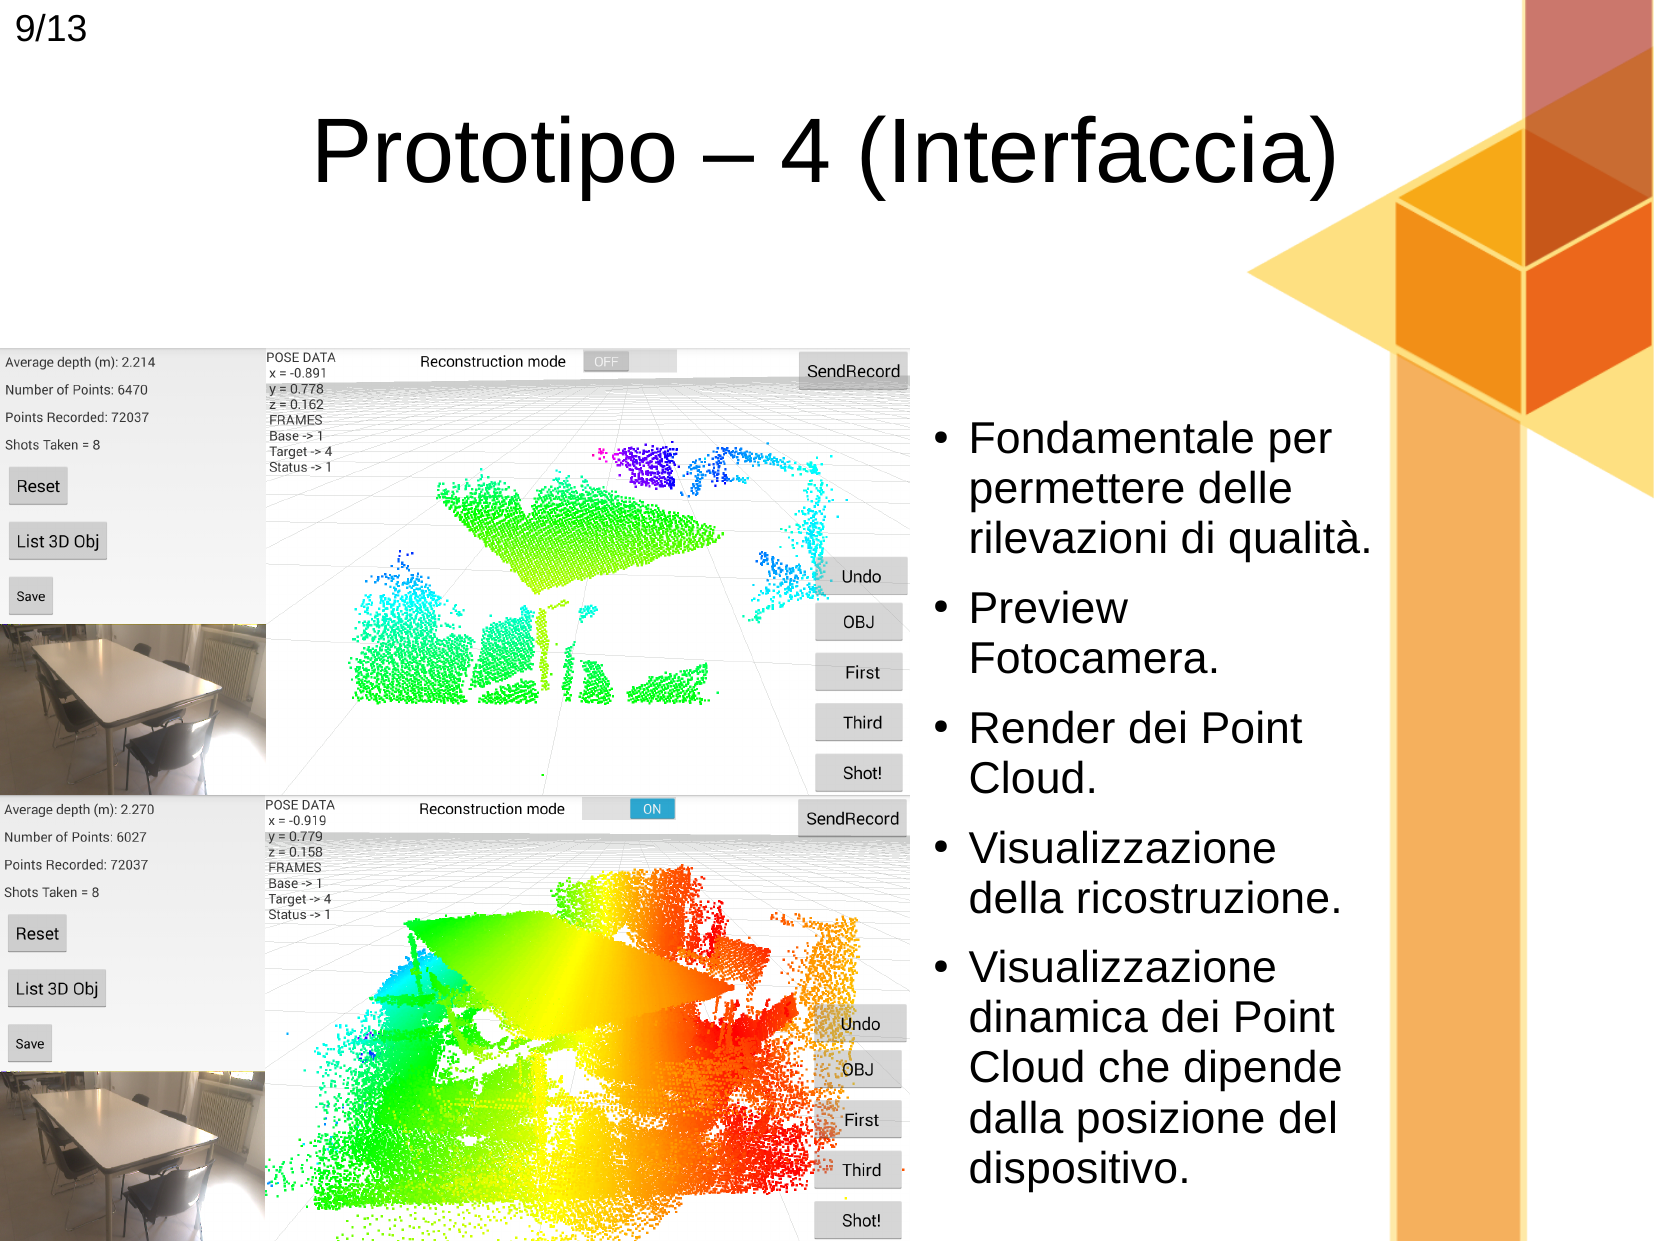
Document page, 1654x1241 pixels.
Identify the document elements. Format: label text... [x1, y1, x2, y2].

picture [0, 0, 1654, 1241]
list Fondamentale per permettere delle rilevazioni di qualità. Preview Fotocamera. Render dei Point Cloud. Visualizzazione della ricostruzione. Visualizzazione dinamica dei Point Cloud che dipende dalla posizione del dispositivo. [921, 413, 1382, 1205]
text_box 9/13 [0, 0, 119, 99]
title Prototipo – 4 (Interfaccia) [82, 47, 1571, 255]
